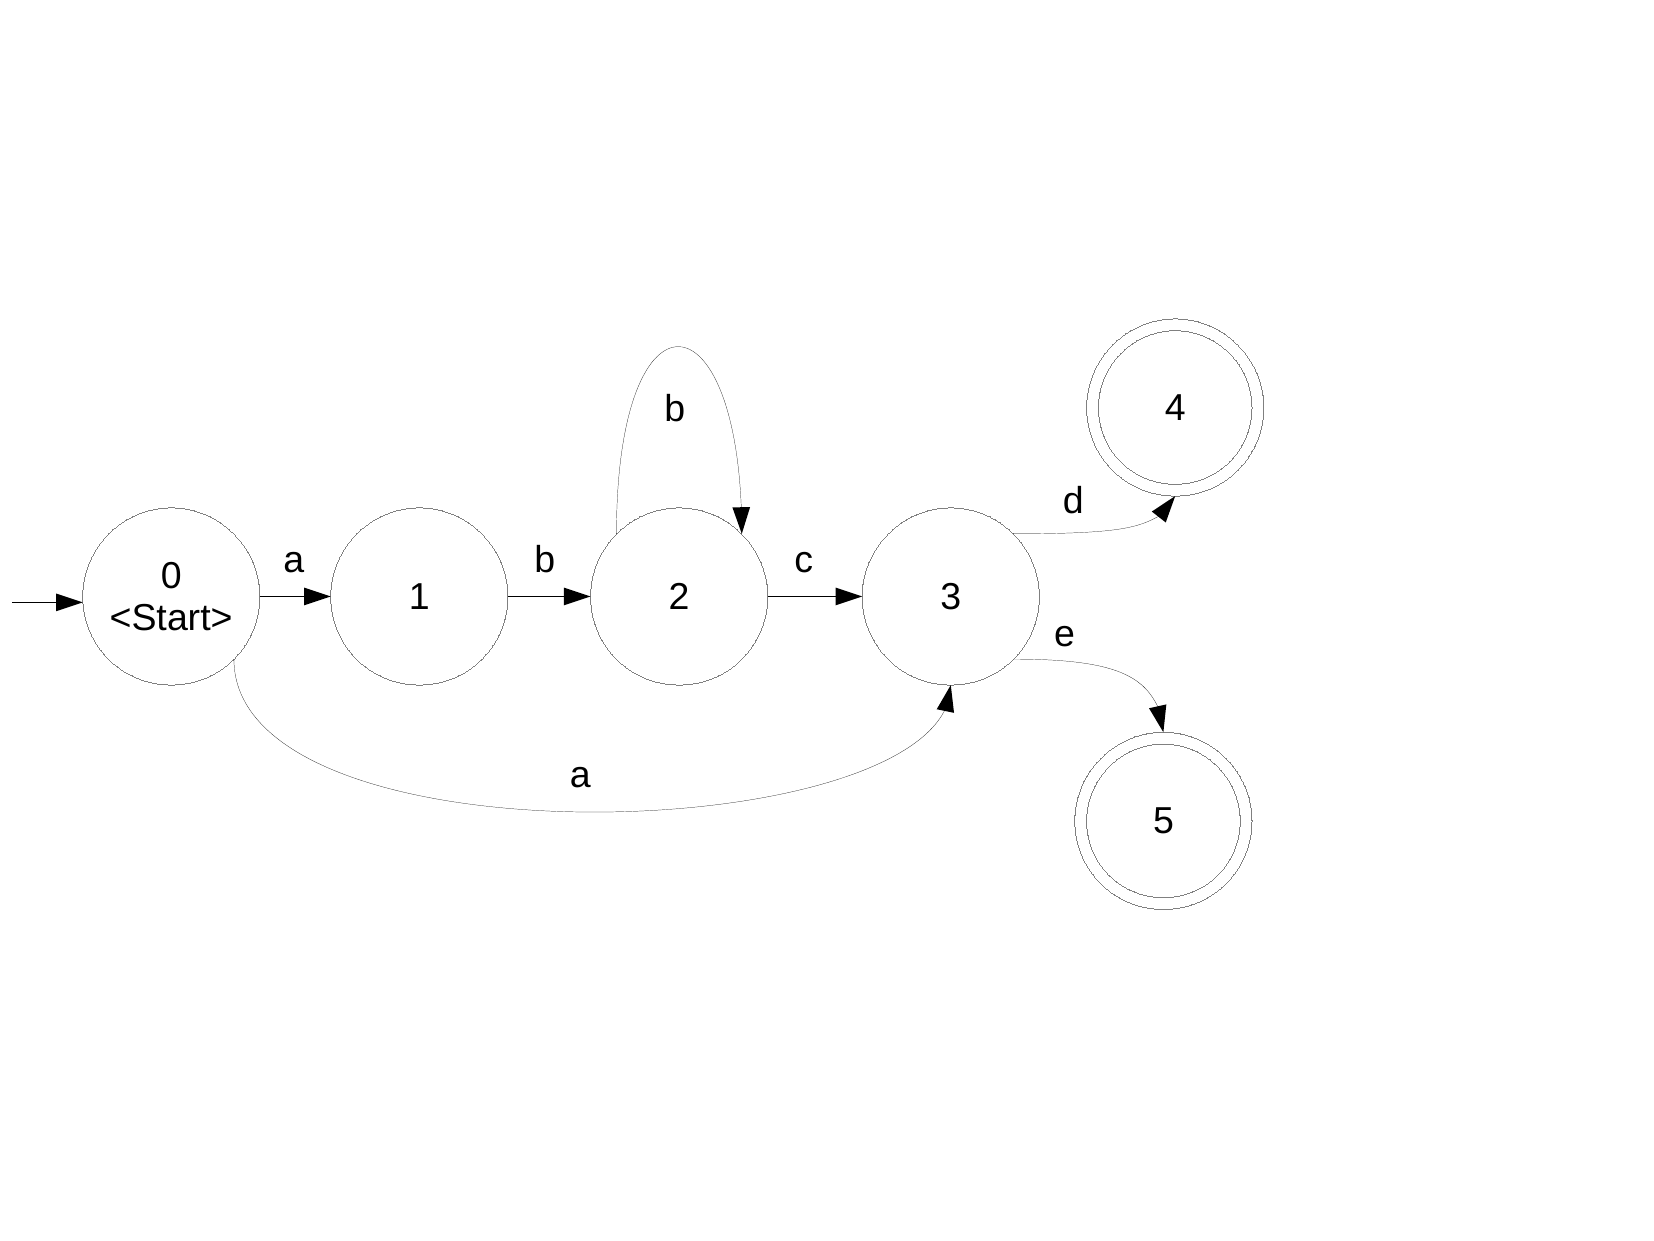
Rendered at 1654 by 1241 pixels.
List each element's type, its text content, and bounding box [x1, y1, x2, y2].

text_box 3 [862, 507, 1040, 686]
text_box 2 [590, 507, 768, 686]
text_box [1086, 744, 1241, 898]
text_box 5 [1074, 732, 1253, 910]
text_box a [268, 531, 319, 589]
text_box 1 [330, 507, 508, 686]
text_box c [779, 531, 830, 589]
text_box d [1048, 472, 1099, 530]
text_box [1098, 330, 1253, 485]
text_box b [519, 531, 571, 589]
text_box 4 [1086, 318, 1264, 497]
text_box e [1039, 604, 1090, 662]
text_box 0 <Start> [82, 507, 260, 686]
text_box a [555, 746, 606, 804]
text_box b [649, 380, 700, 438]
